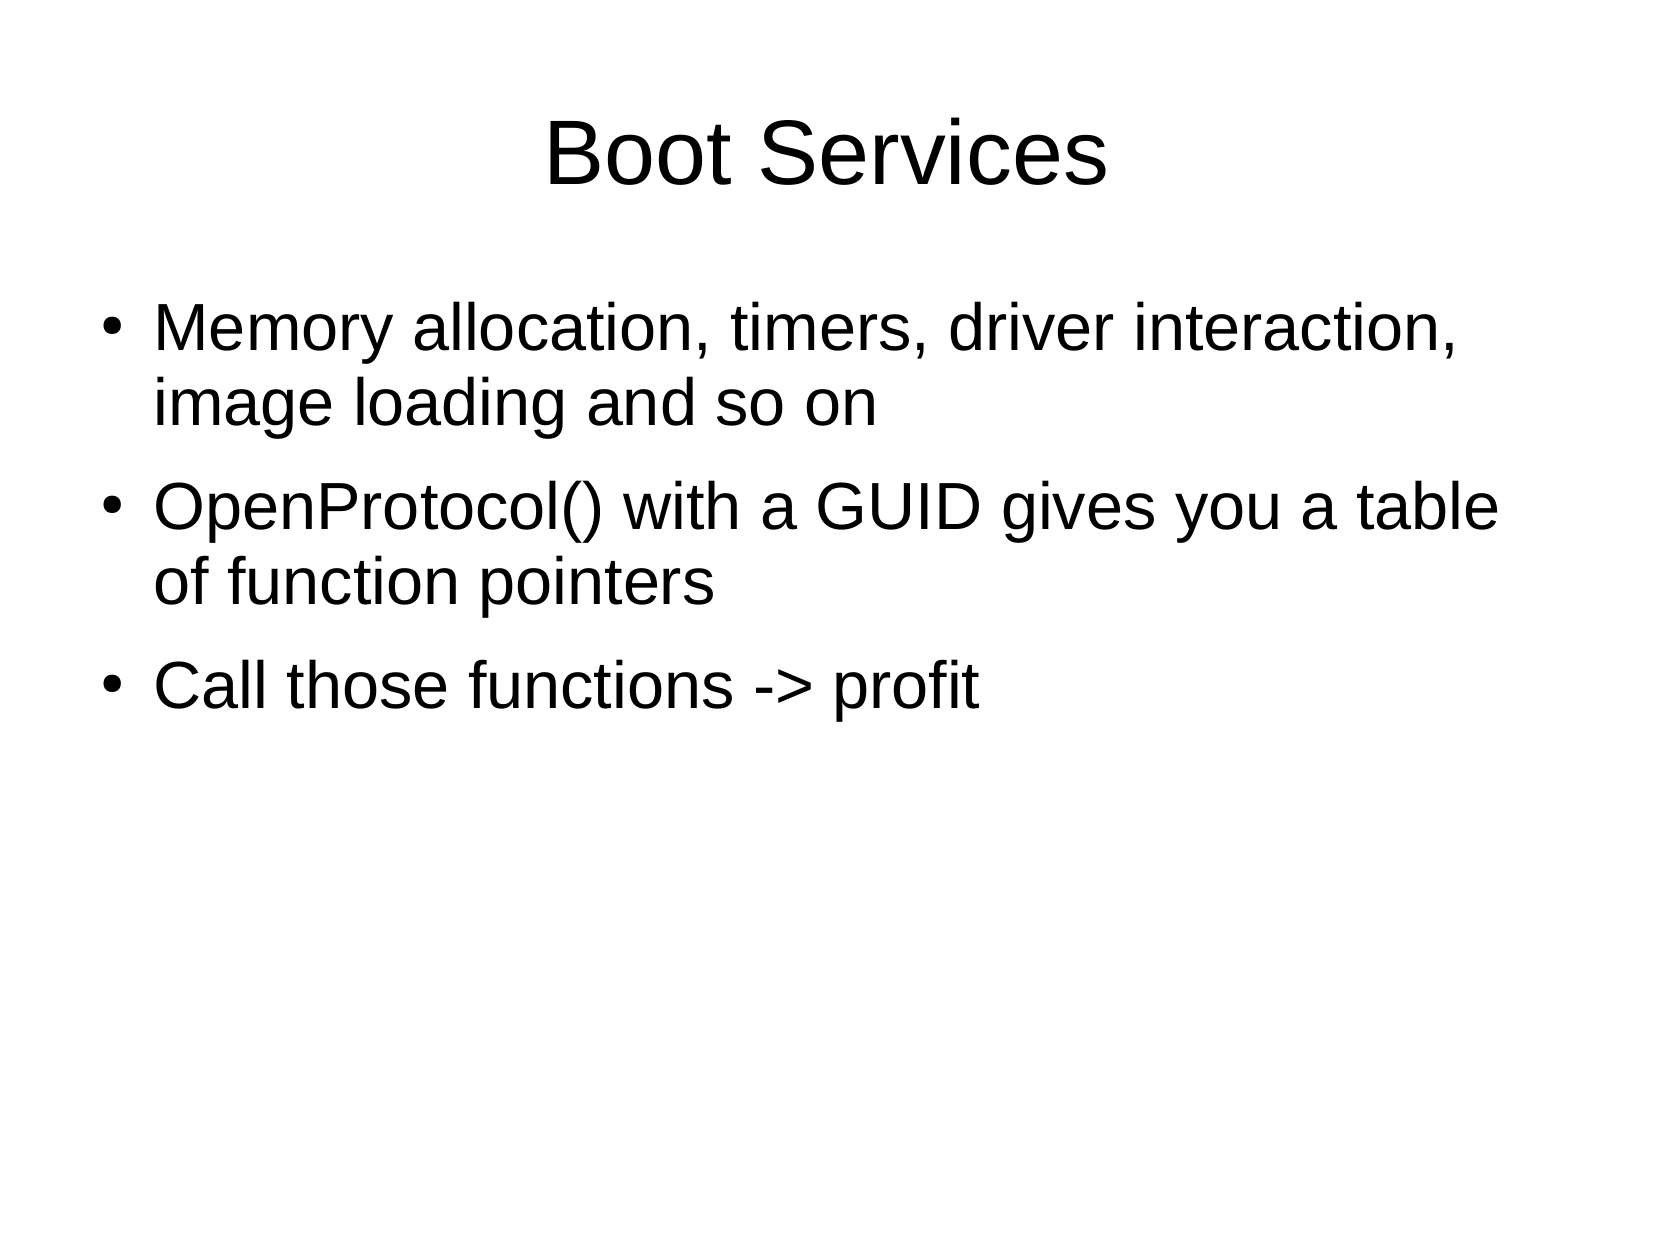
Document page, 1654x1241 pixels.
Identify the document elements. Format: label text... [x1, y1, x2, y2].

list Memory allocation, timers, driver interaction, image loading and so on OpenProtocol() with a GUID gives you a table of function pointers Call those functions -> profit [82, 290, 1571, 1109]
title Boot Services [82, 49, 1571, 257]
